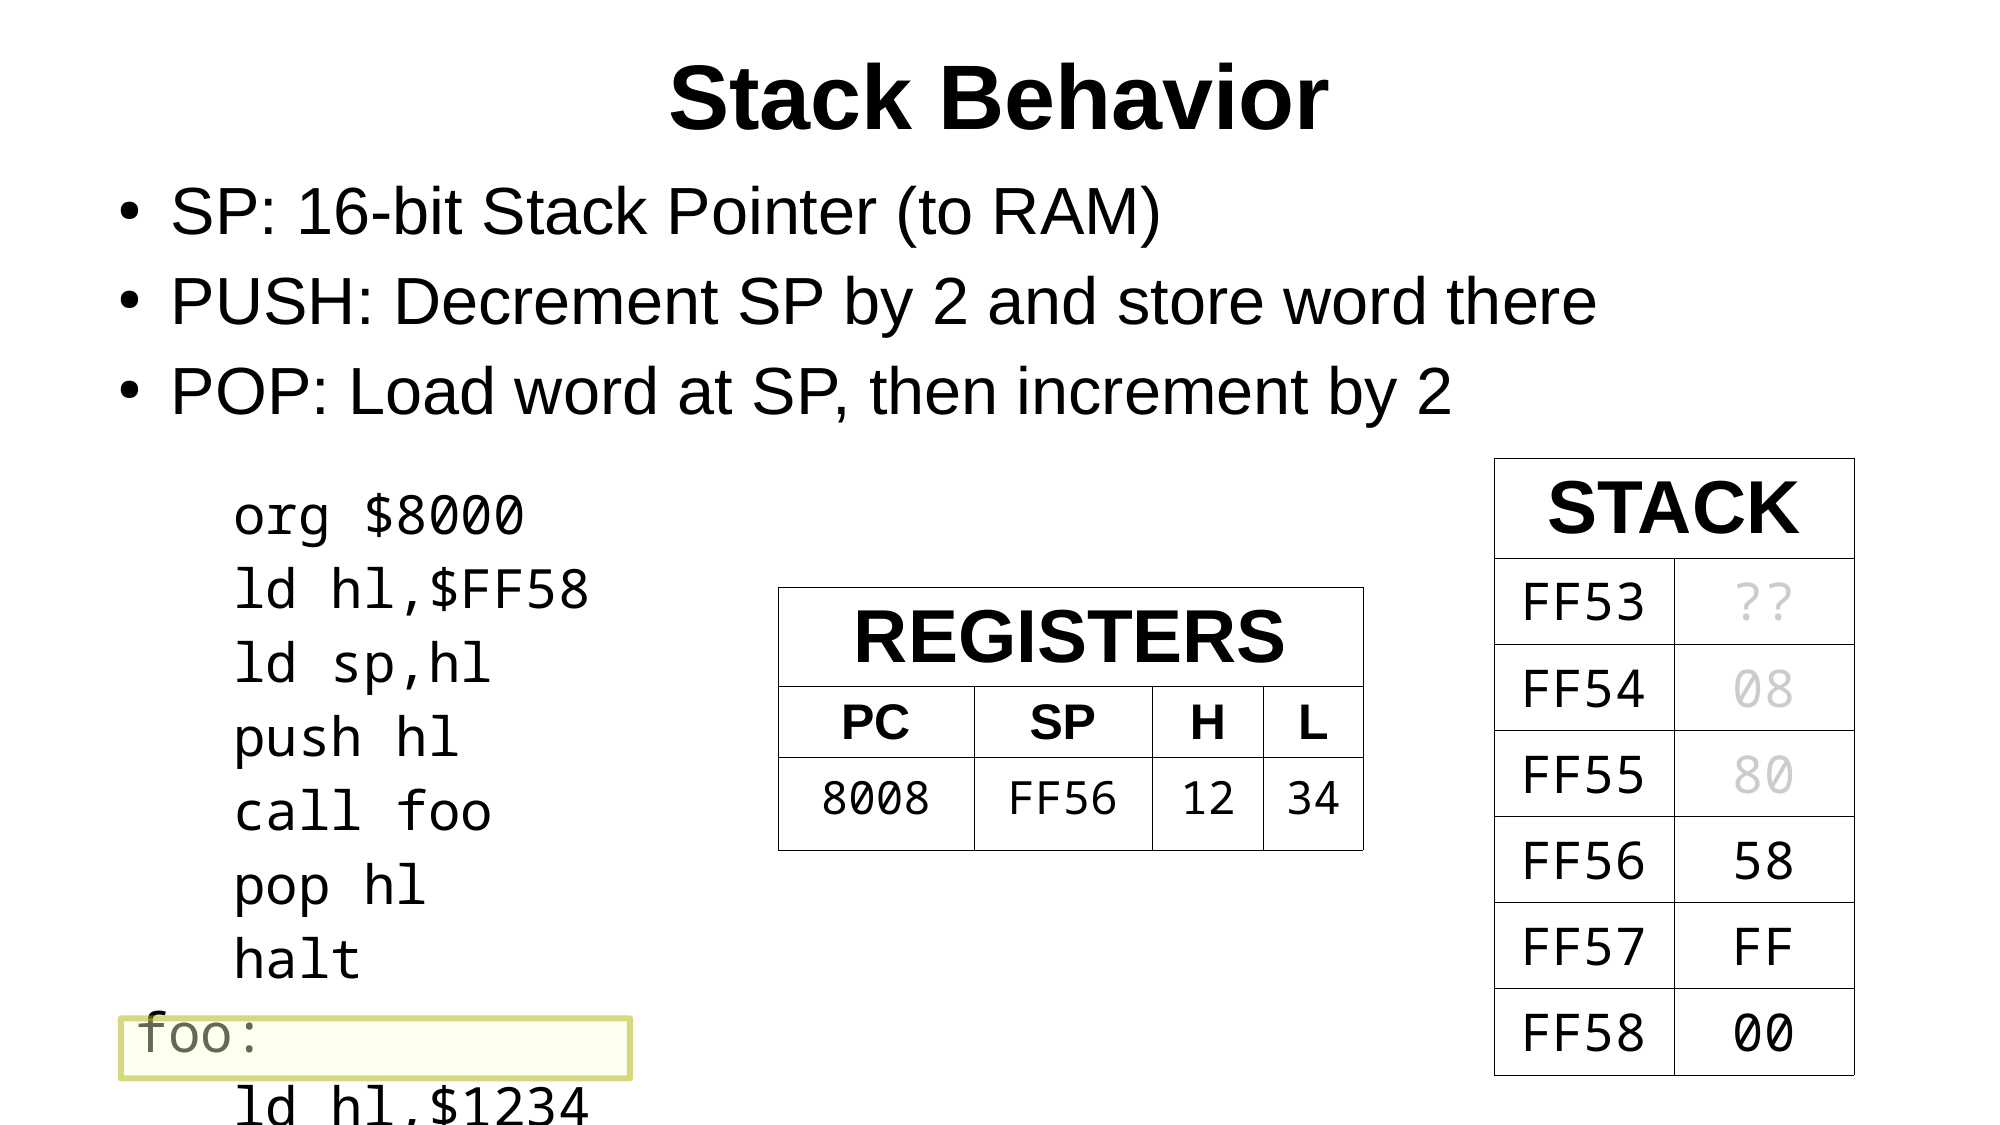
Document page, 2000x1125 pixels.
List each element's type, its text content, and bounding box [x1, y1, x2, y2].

title Stack Behavior [137, 0, 1862, 174]
table_cell FF57 [1495, 903, 1674, 988]
table_cell H [1153, 687, 1263, 757]
table_cell 8008 [779, 758, 974, 850]
table_cell L [1264, 687, 1363, 757]
text_box org $8000 ld hl,$FF58 ld sp,hl push hl call foo pop hl halt foo: ld hl,$1234 ret [120, 469, 706, 1095]
table_cell FF54 [1495, 645, 1674, 730]
table_cell SP [975, 687, 1152, 757]
table_cell 12 [1153, 758, 1263, 850]
list SP: 16-bit Stack Pointer (to RAM) PUSH: Decrement SP by 2 and store word there POP: Load word at SP, then increment by 2 [99, 174, 1900, 451]
table_header REGISTERS [779, 588, 1363, 686]
table_cell ?? [1675, 559, 1854, 644]
table_cell 08 [1675, 645, 1854, 730]
table_cell FF55 [1495, 731, 1674, 816]
table_cell FF56 [1495, 817, 1674, 902]
table_header STACK [1495, 459, 1854, 558]
table_cell 00 [1675, 989, 1854, 1075]
table_cell 80 [1675, 731, 1854, 816]
table_cell 58 [1675, 817, 1854, 902]
table_cell FF58 [1495, 989, 1674, 1075]
table_cell FF [1675, 903, 1854, 988]
table_cell FF53 [1495, 559, 1674, 644]
table_cell 34 [1264, 758, 1363, 850]
table_cell FF56 [975, 758, 1152, 850]
table_cell PC [779, 687, 974, 757]
text_box [120, 1018, 631, 1079]
